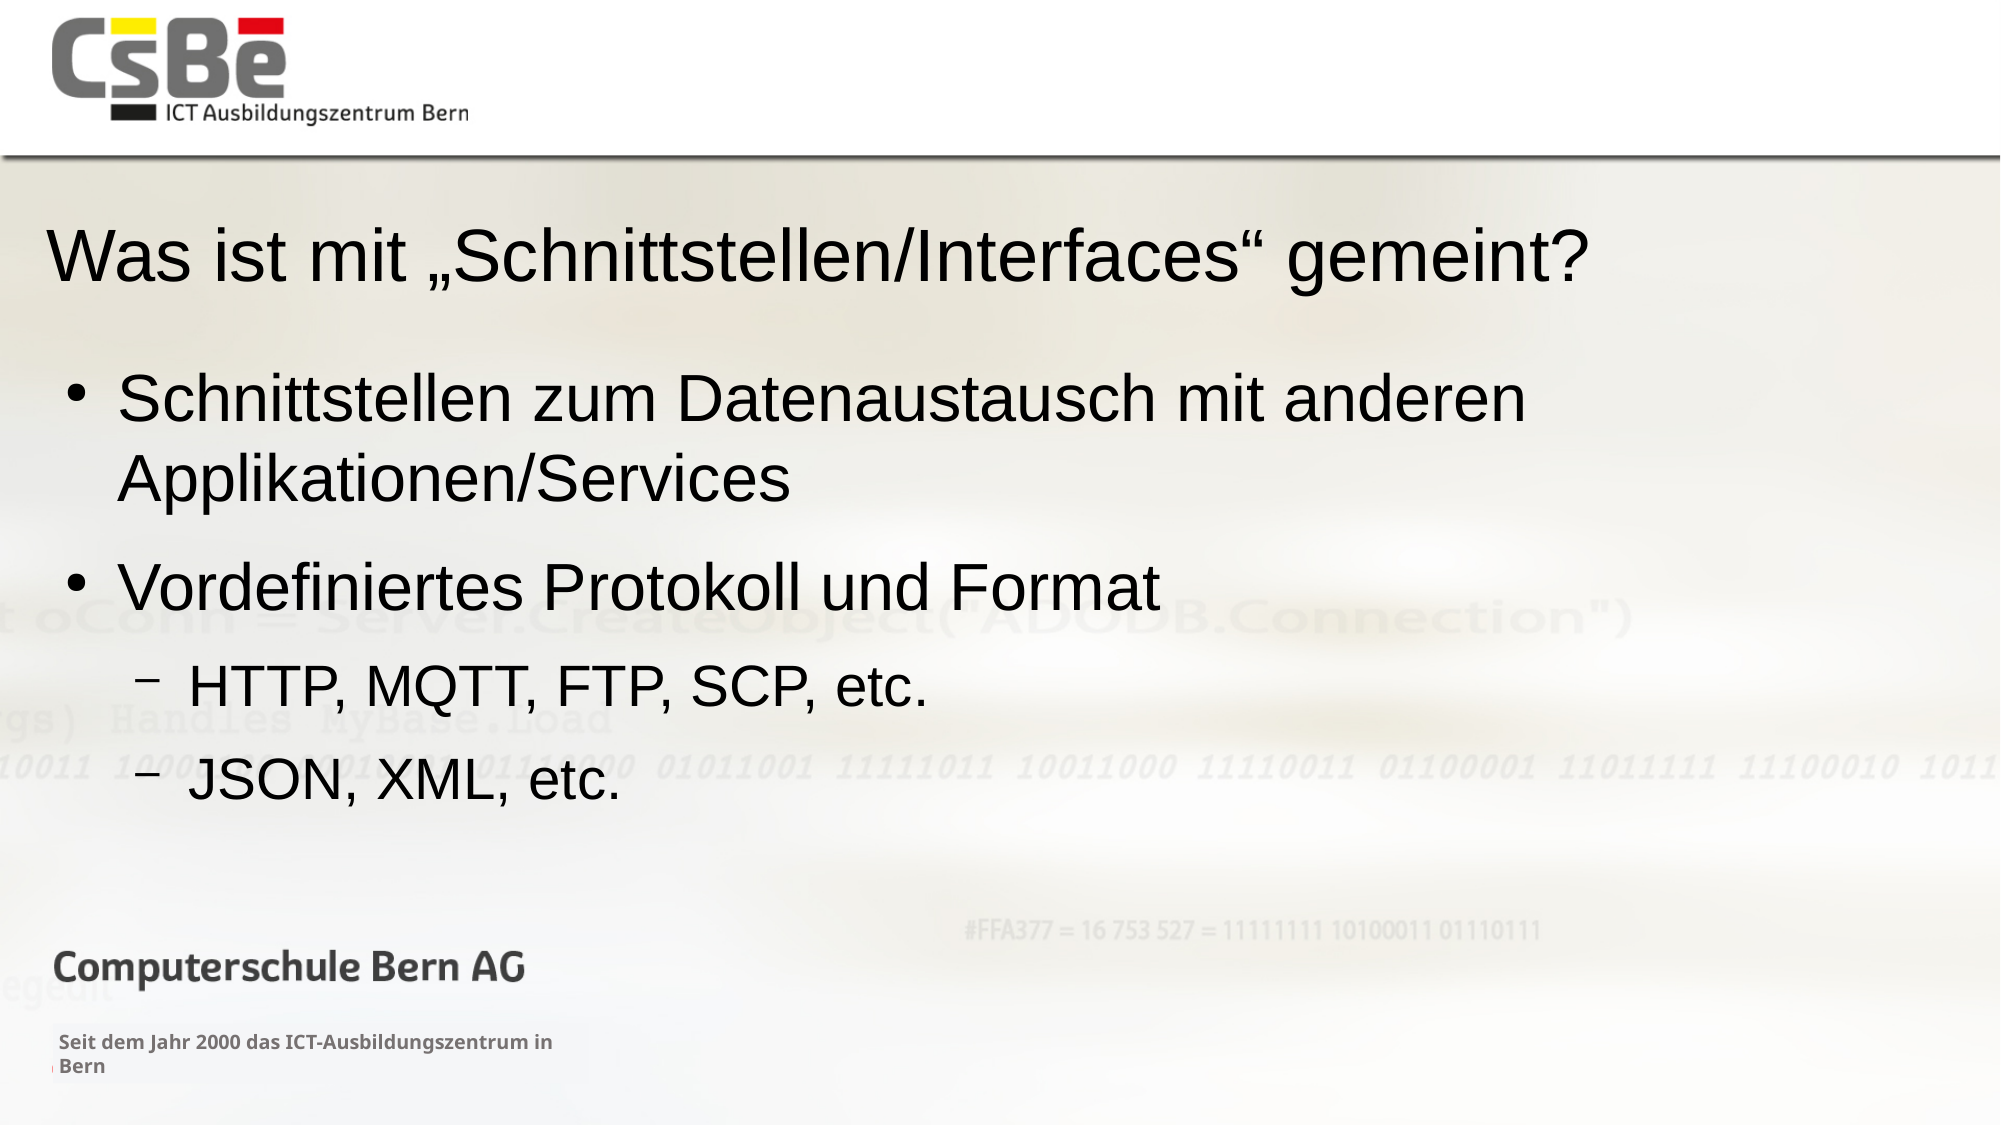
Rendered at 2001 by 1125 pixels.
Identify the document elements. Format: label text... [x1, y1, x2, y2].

list Schnittstellen zum Datenaustausch mit anderen Applikationen/Services Vordefiniertes Protokoll und Format HTTP, MQTT, FTP, SCP, etc. JSON, XML, etc. [46, 355, 1920, 886]
picture [0, 0, 2001, 1125]
list Was ist mit „Schnittstellen/Interfaces“ gemeint? [46, 206, 1920, 355]
